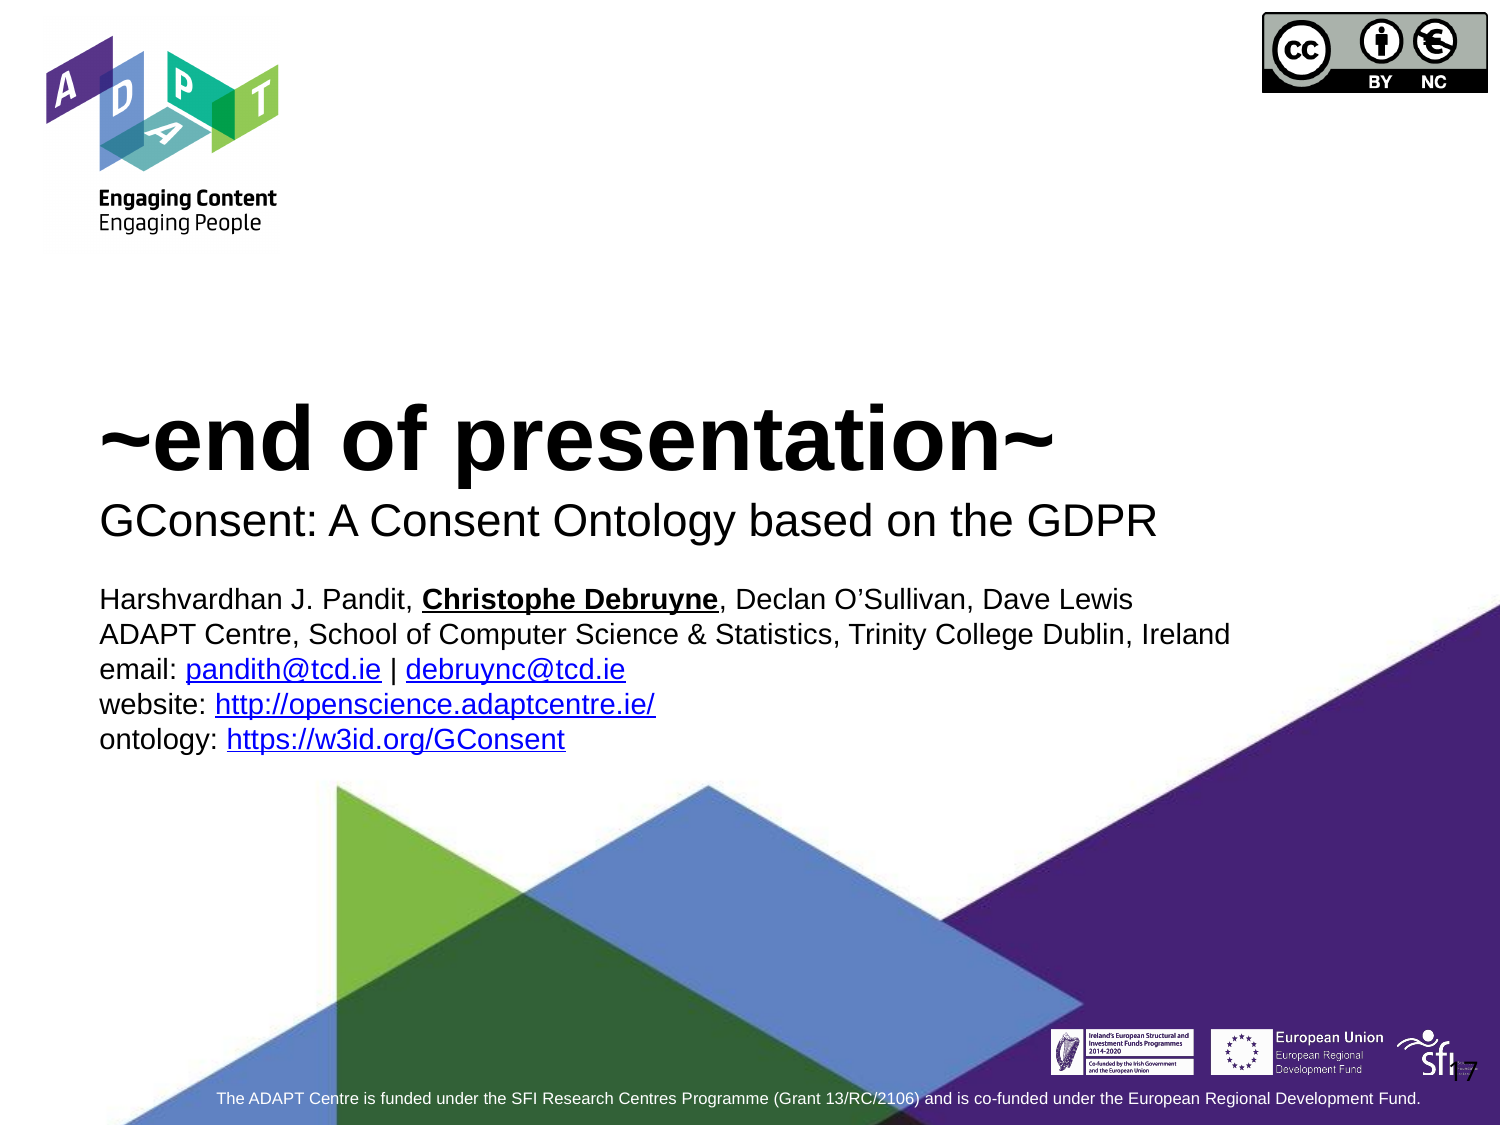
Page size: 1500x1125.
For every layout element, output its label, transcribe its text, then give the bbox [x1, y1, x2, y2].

title ~end of presentation~ [84, 361, 1462, 507]
picture [0, 0, 1500, 1125]
slide_number <number> [1403, 1038, 1494, 1125]
subtitle GConsent: A Consent Ontology based on the GDPR Harshvardhan J. Pandit, Christophe Debruyne, Declan O’Sullivan, Dave Lewis ADAPT Centre, School of Computer Science & Statistics, Trinity College Dublin, Ireland email: pandith@tcd.ie | debruync@tcd.ie website: http://openscience.adaptcentre.ie/ ontology: https://w3id.org/GConsent [84, 482, 1258, 598]
text_box The ADAPT Centre is funded under the SFI Research Centres Programme (Grant 13/RC/2106) and is co-funded under the European Regional Development Fund. [205, 1077, 1403, 1125]
